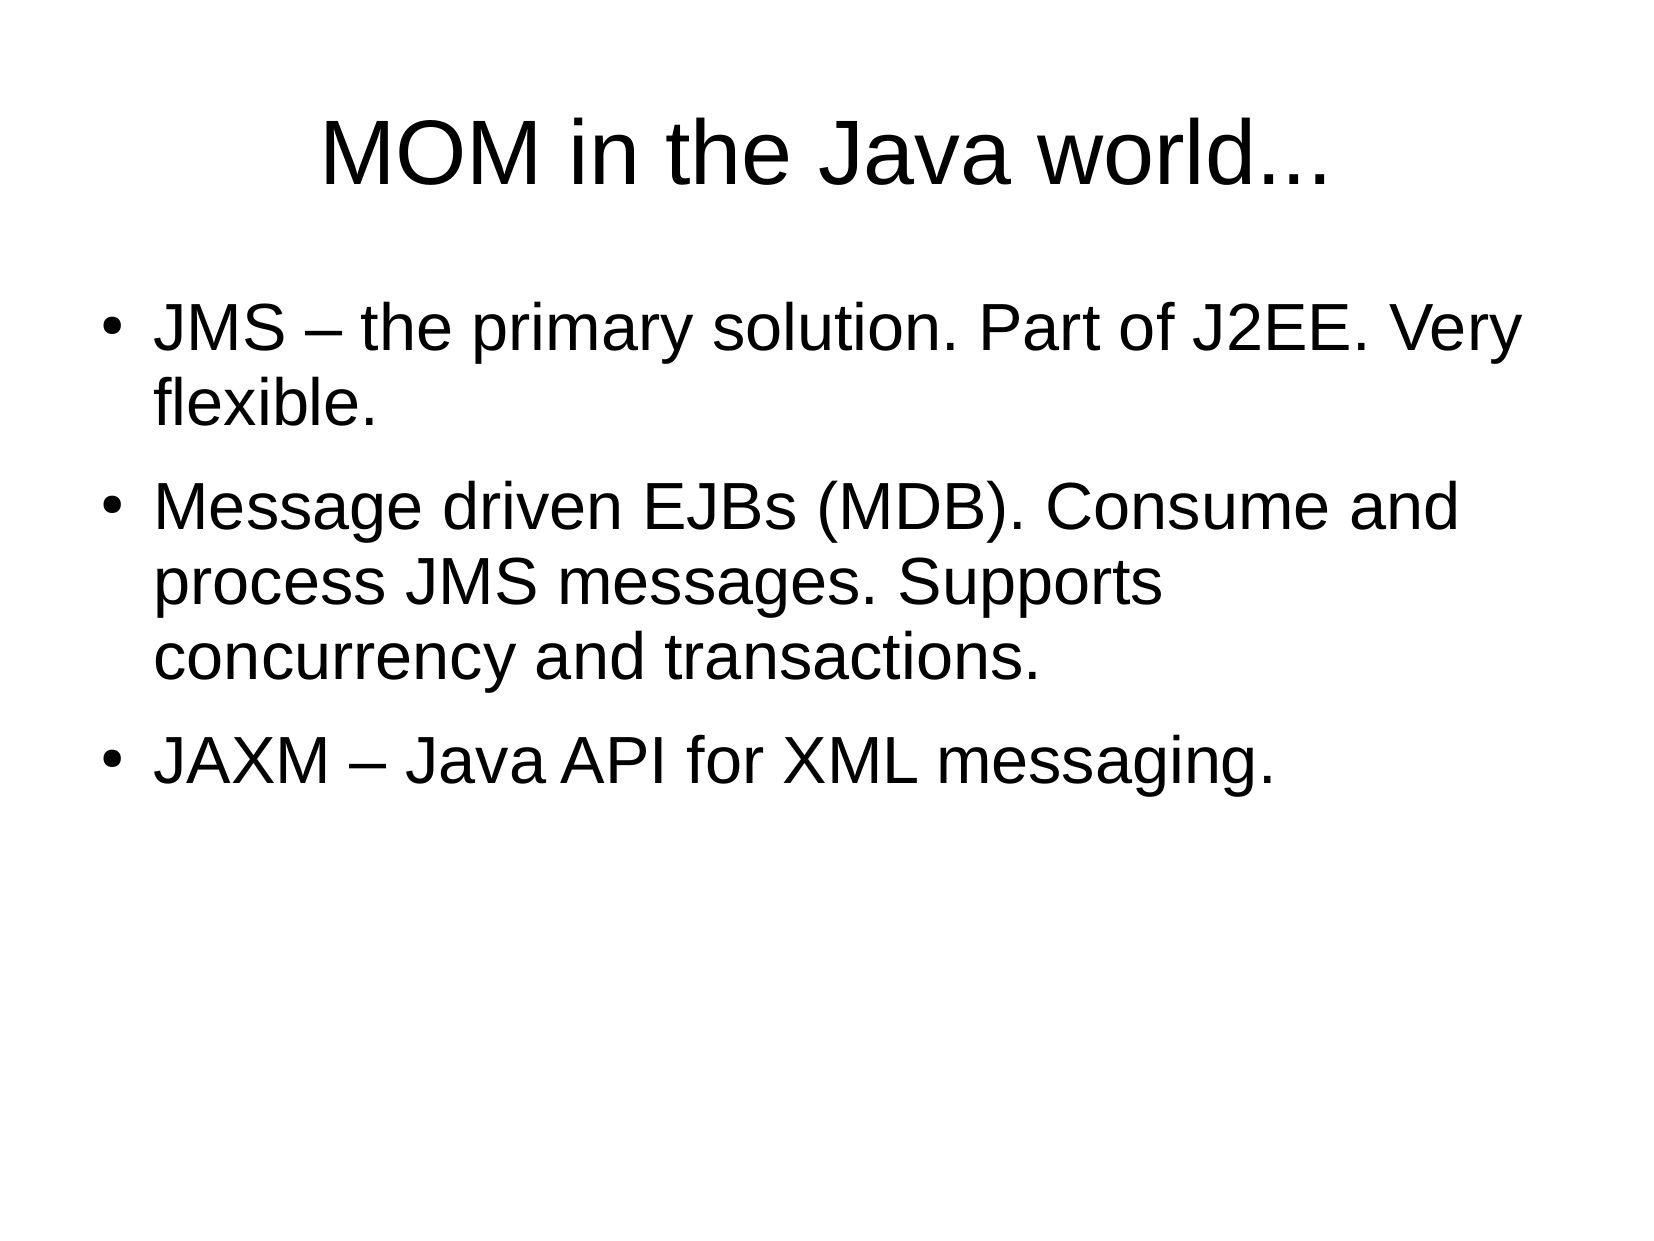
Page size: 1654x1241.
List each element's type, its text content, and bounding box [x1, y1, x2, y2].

title MOM in the Java world... [82, 49, 1571, 257]
list JMS – the primary solution. Part of J2EE. Very flexible. Message driven EJBs (MDB). Consume and process JMS messages. Supports concurrency and transactions. JAXM – Java API for XML messaging. [82, 290, 1538, 1010]
